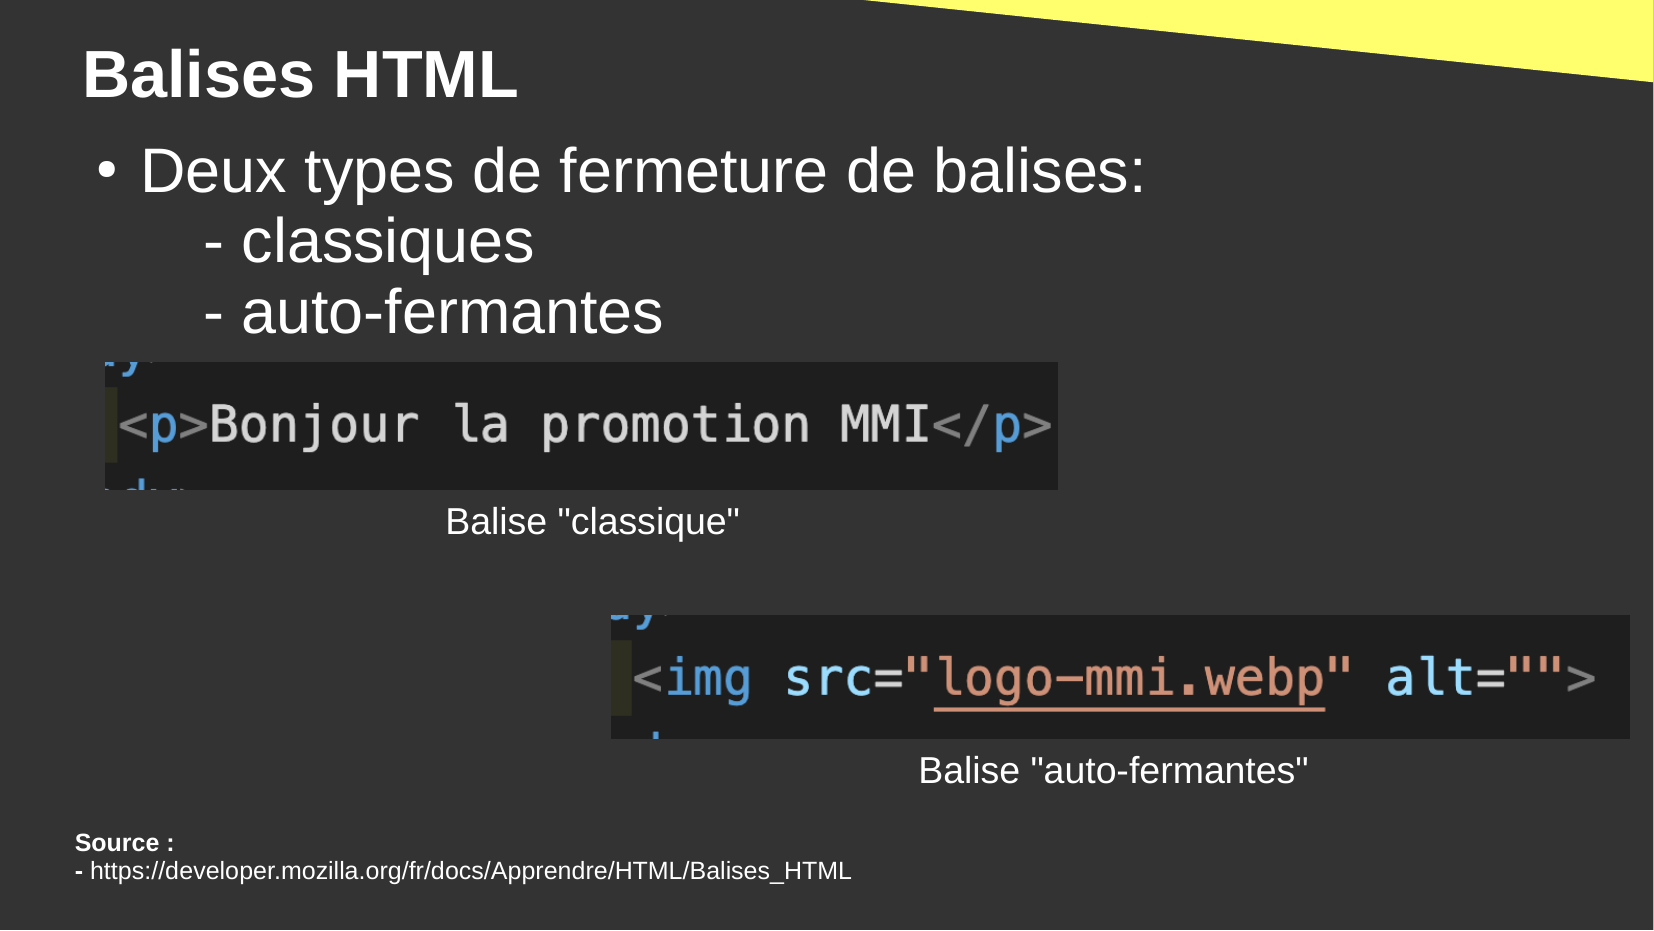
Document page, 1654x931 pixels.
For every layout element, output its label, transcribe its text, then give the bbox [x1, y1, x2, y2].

text_box Source : - https://developer.mozilla.org/fr/docs/Apprendre/HTML/Balises_HTML [59, 821, 1546, 906]
picture [105, 362, 1058, 490]
text_box Balise "classique" [398, 493, 787, 573]
picture [611, 615, 1630, 739]
list Deux types de fermeture de balises: - classiques - auto-fermantes [80, 135, 1569, 349]
title Balises HTML [82, 37, 1571, 114]
text_box Balise "auto-fermantes" [878, 741, 1349, 799]
text_box [863, 0, 1654, 83]
